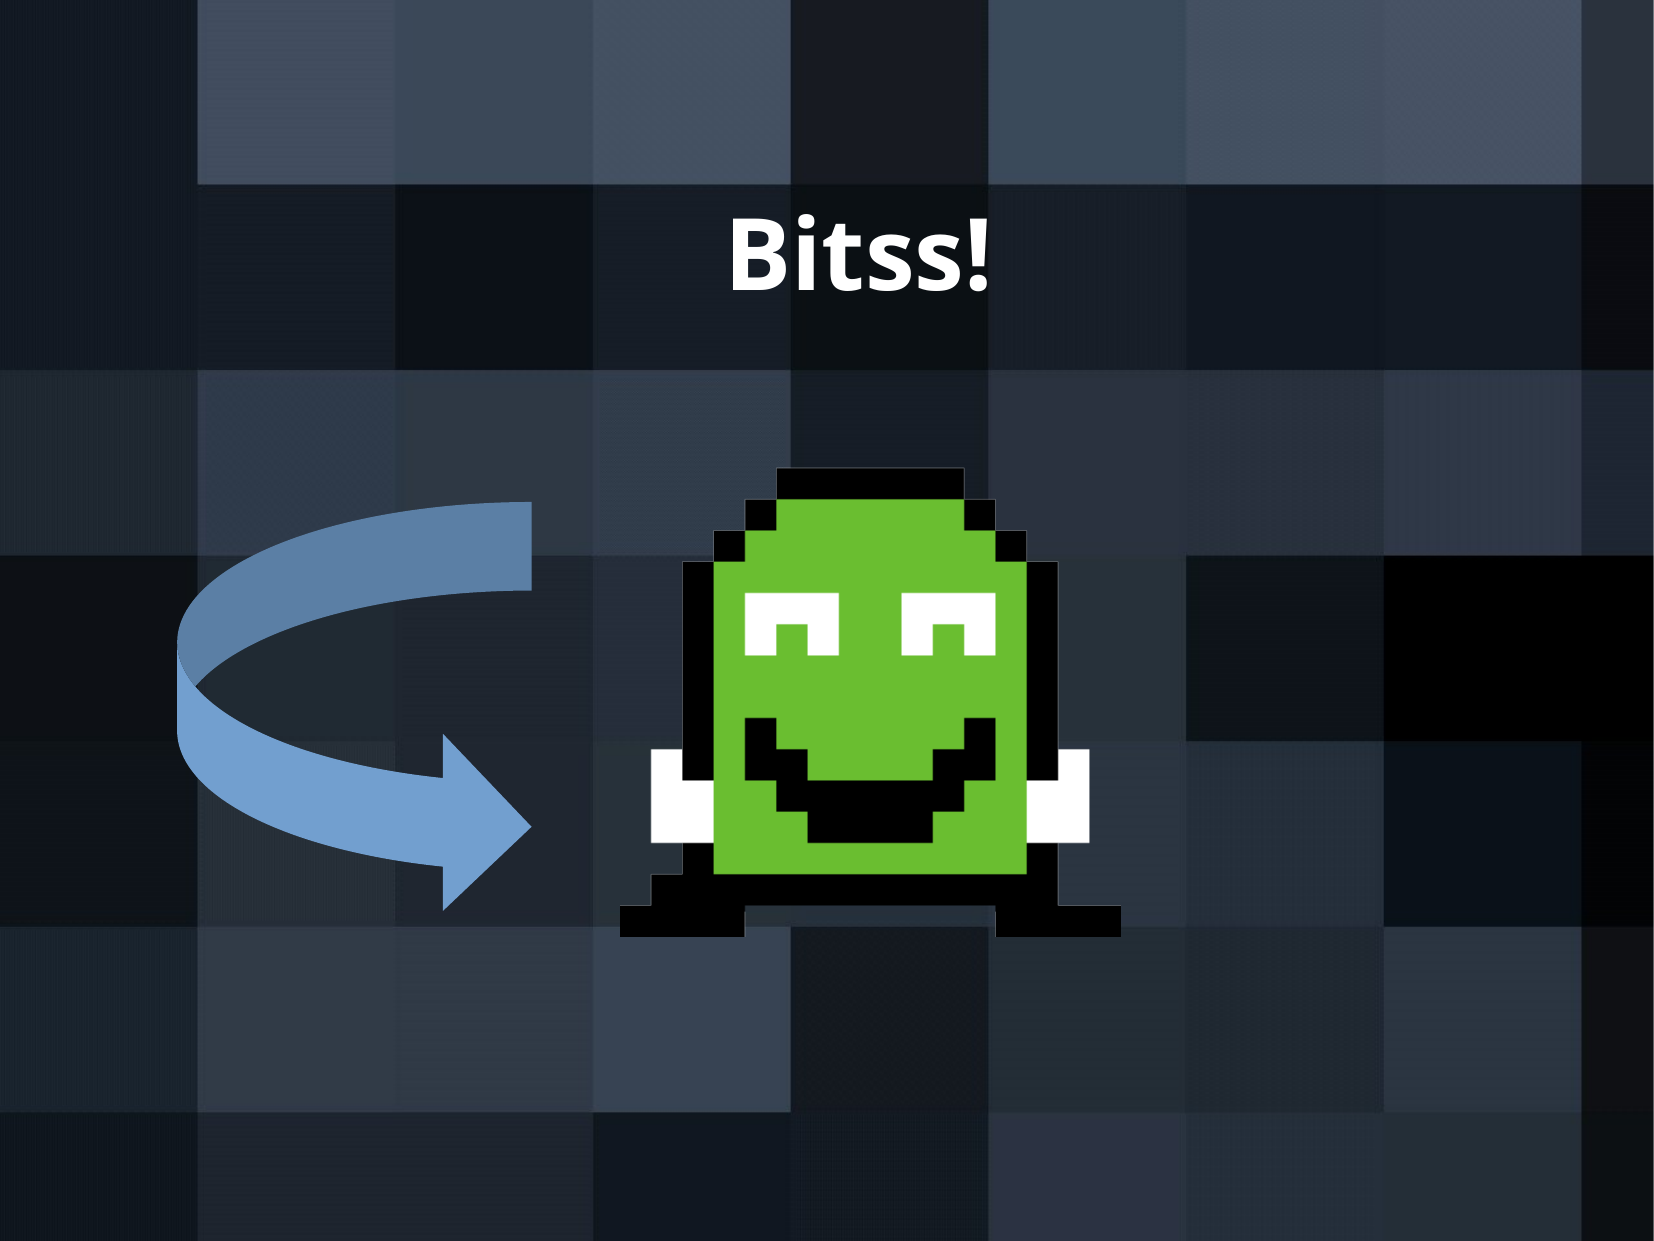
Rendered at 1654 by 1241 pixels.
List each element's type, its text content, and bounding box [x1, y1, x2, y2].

title Bitss! [88, 147, 1577, 355]
picture [0, 0, 1654, 1241]
text_box [177, 501, 532, 911]
